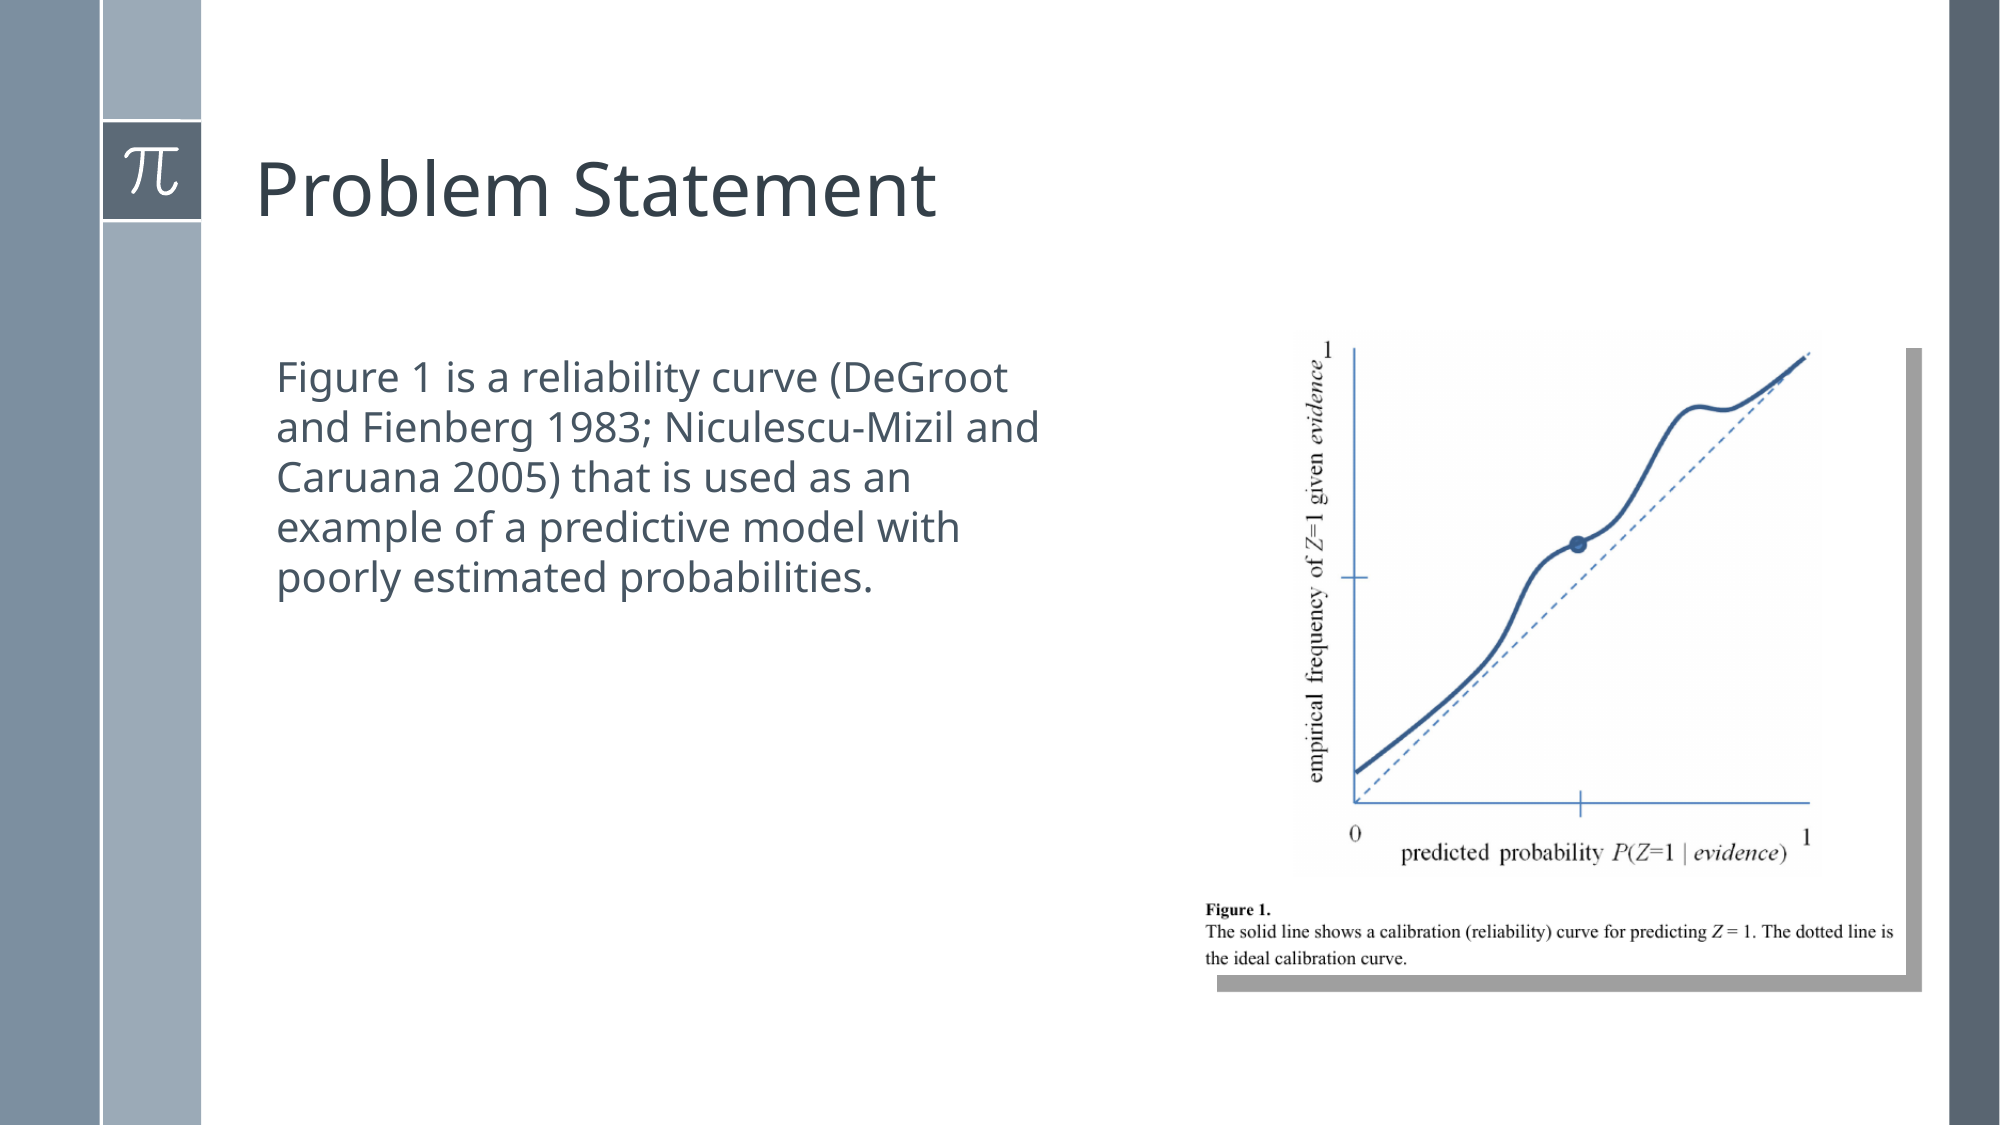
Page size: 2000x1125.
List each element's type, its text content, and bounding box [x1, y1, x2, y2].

picture [1199, 329, 1906, 976]
text_box Figure 1 is a reliability curve (DeGroot and Fienberg 1983; Niculescu-Mizil and Caruana 2005) that is used as an example of a predictive model with poorly estimated probabilities. [261, 262, 1096, 1013]
text_box Problem Statement [240, 36, 1845, 240]
